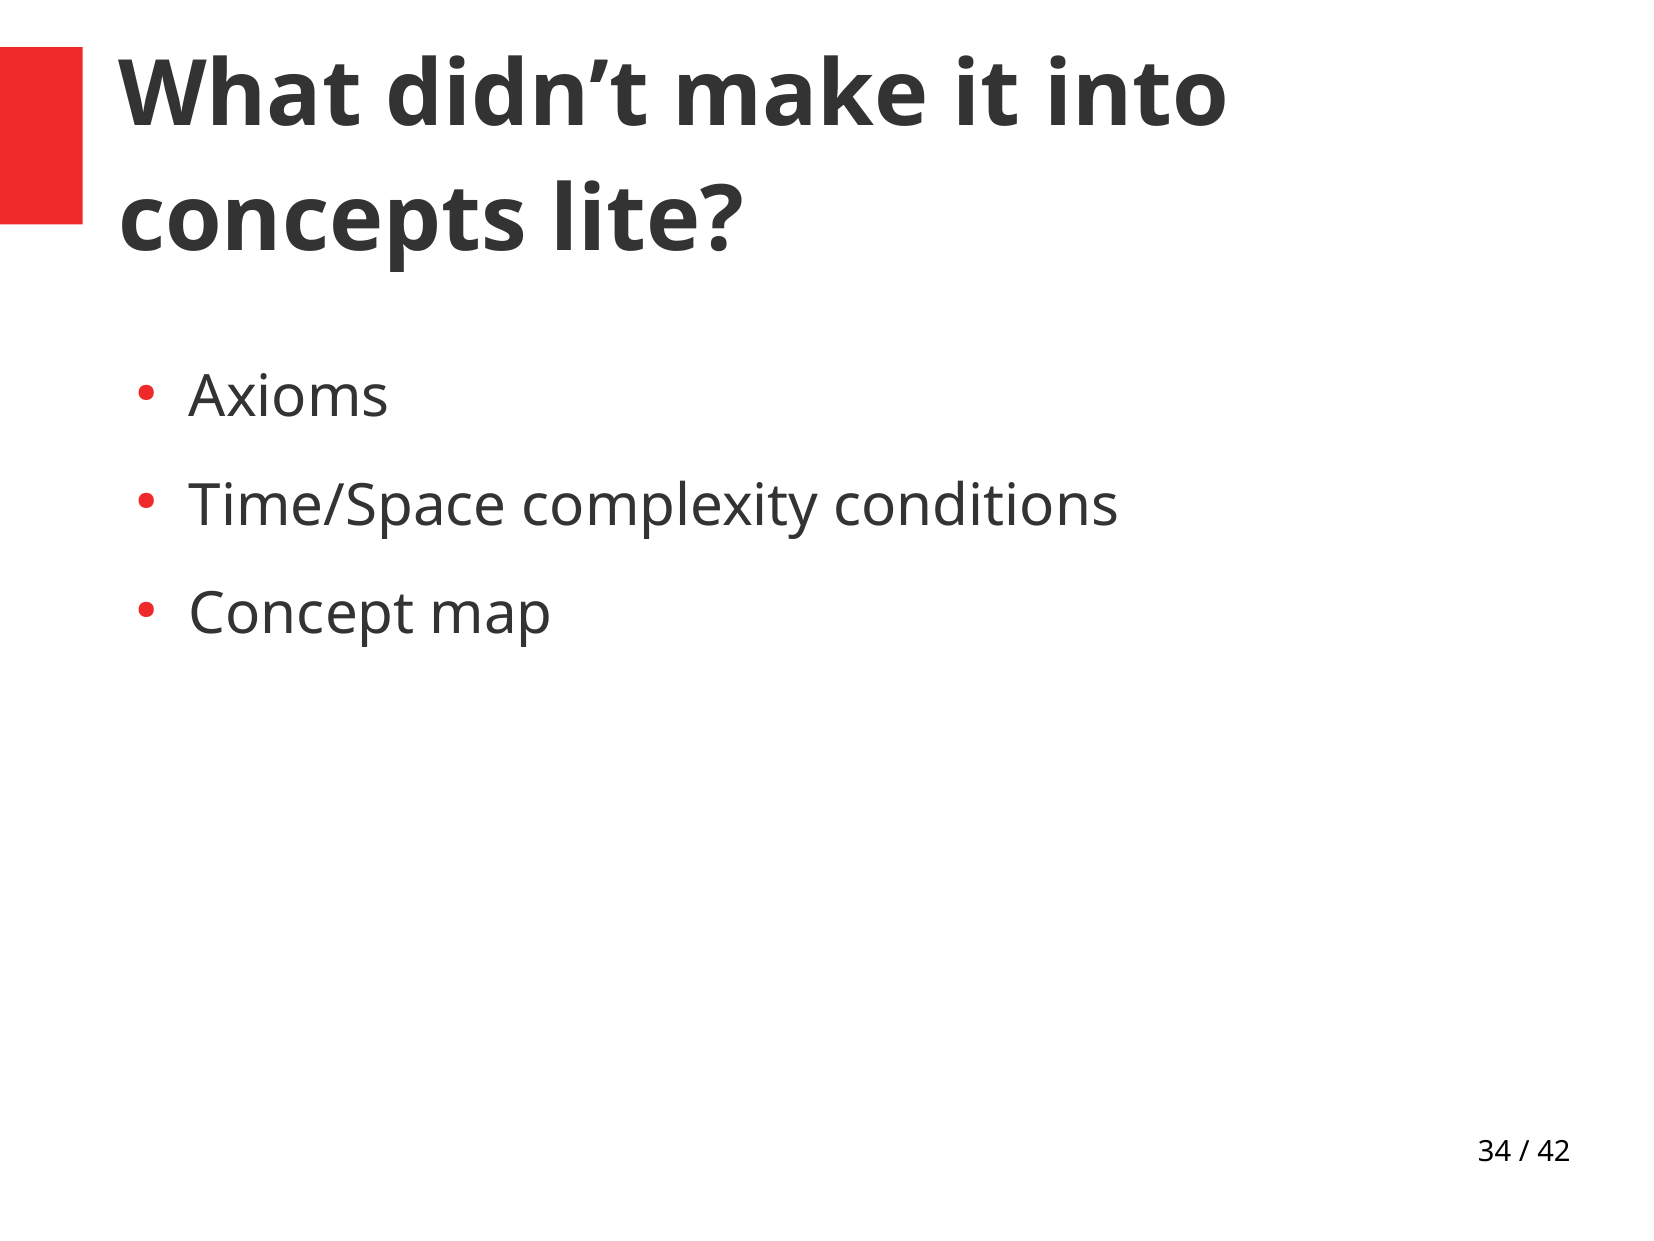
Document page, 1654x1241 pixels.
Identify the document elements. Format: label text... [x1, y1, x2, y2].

title What didn’t make it into concepts lite? [118, 45, 1571, 260]
list Axioms Time/Space complexity conditions Concept map [118, 354, 1536, 1074]
